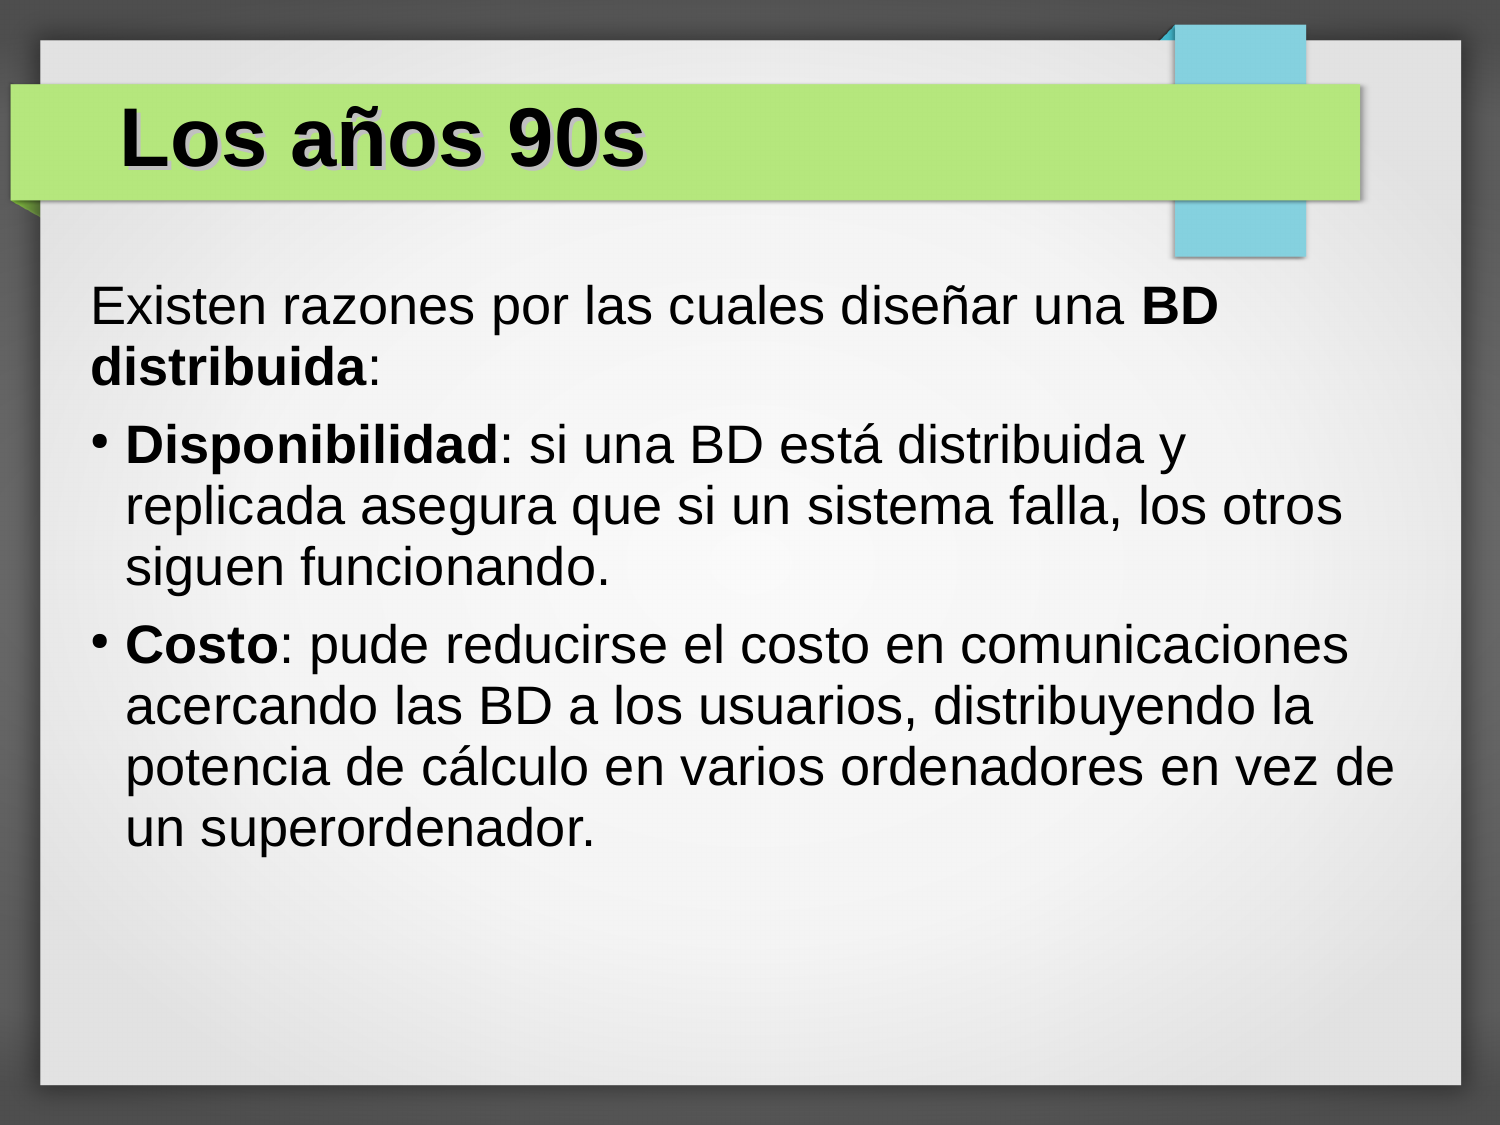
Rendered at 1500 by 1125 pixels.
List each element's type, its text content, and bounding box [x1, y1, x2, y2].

title Los años 90s [75, 85, 1147, 193]
list Existen razones por las cuales diseñar una BD distribuida: Disponibilidad: si una BD está distribuida y replicada asegura que si un sistema falla, los otros siguen funcionando. Costo: pude reducirse el costo en comunicaciones acercando las BD a los usuarios, distribuyendo la potencia de cálculo en varios ordenadores en vez de un superordenador. [75, 267, 1426, 921]
picture [0, 0, 1500, 1125]
